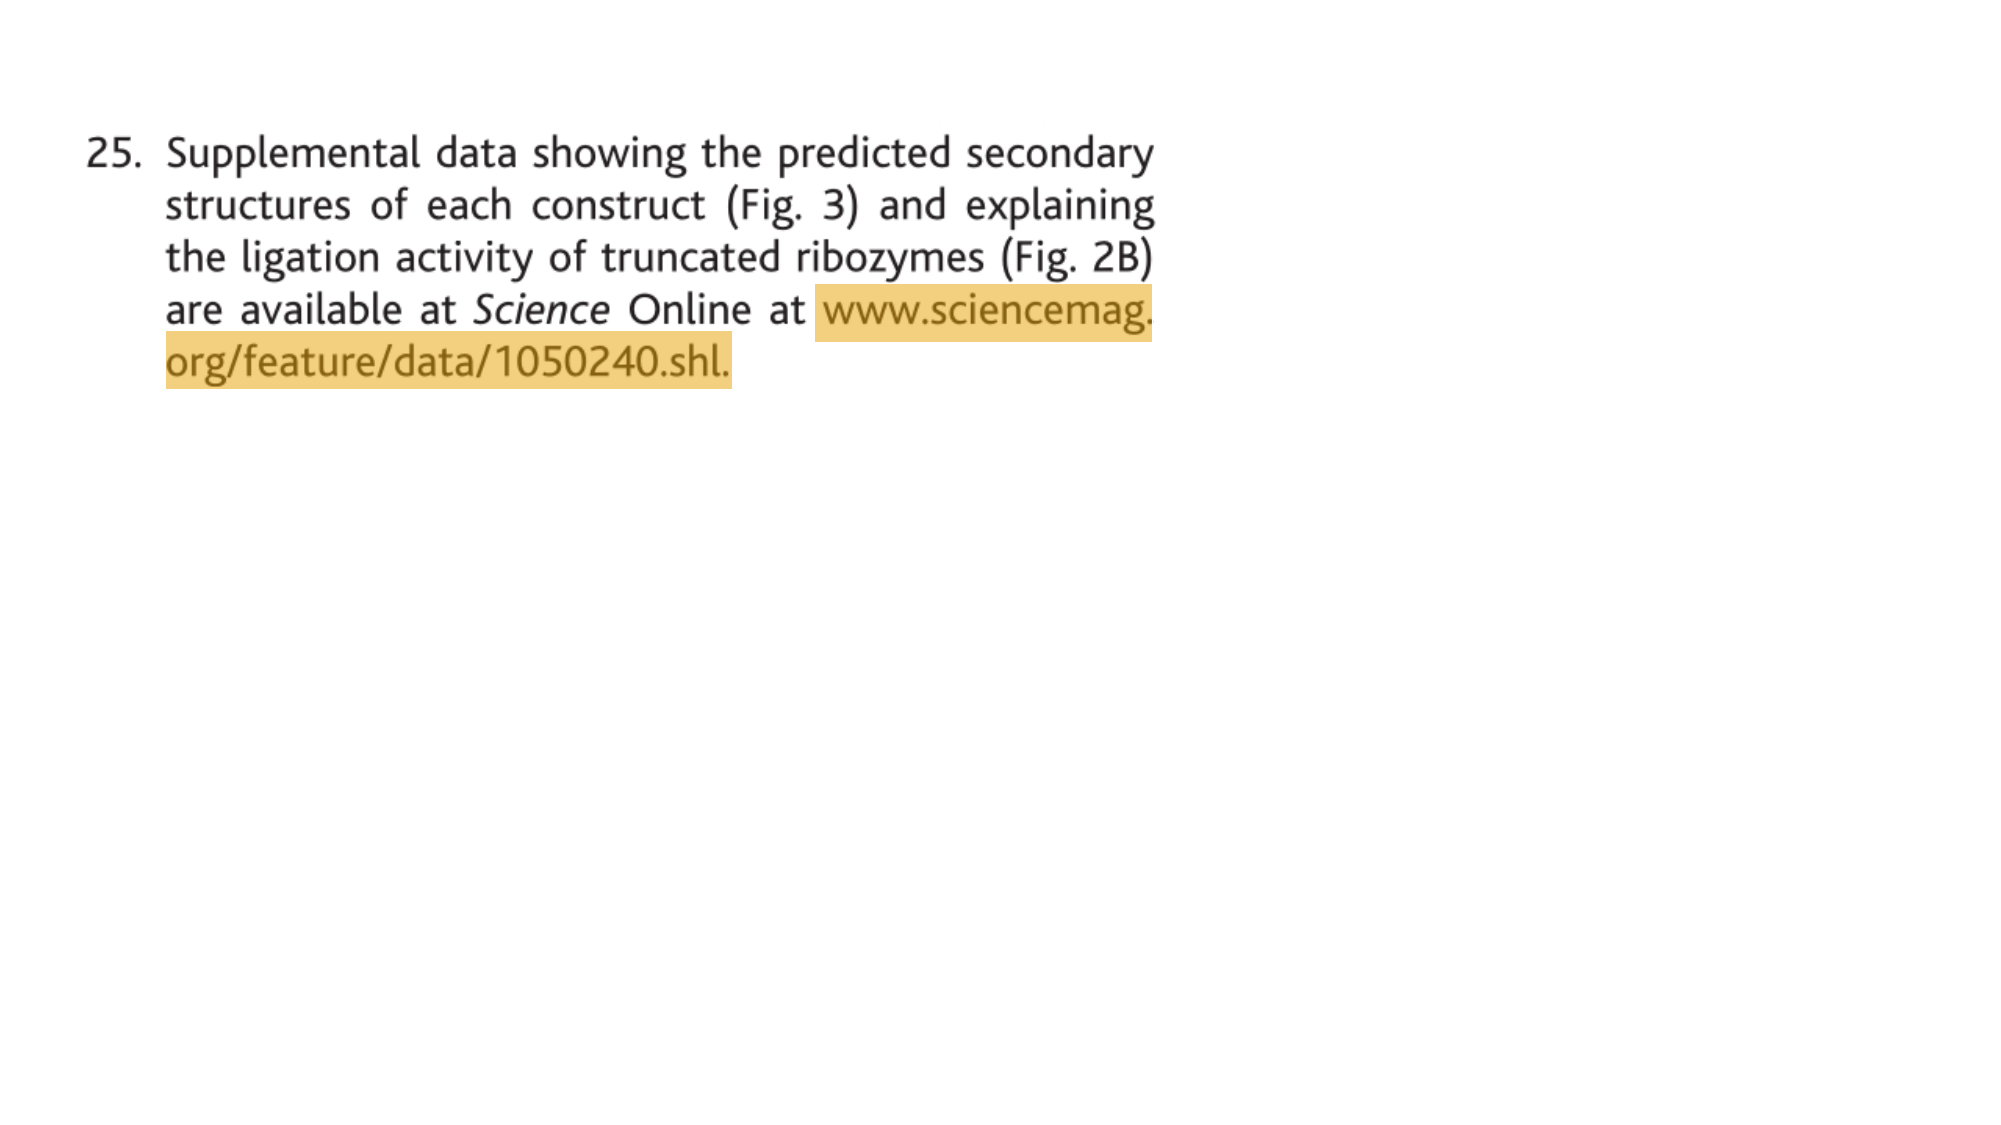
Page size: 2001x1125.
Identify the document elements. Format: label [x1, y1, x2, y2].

picture [70, 125, 1165, 390]
text_box [165, 330, 733, 390]
text_box [814, 283, 1153, 343]
